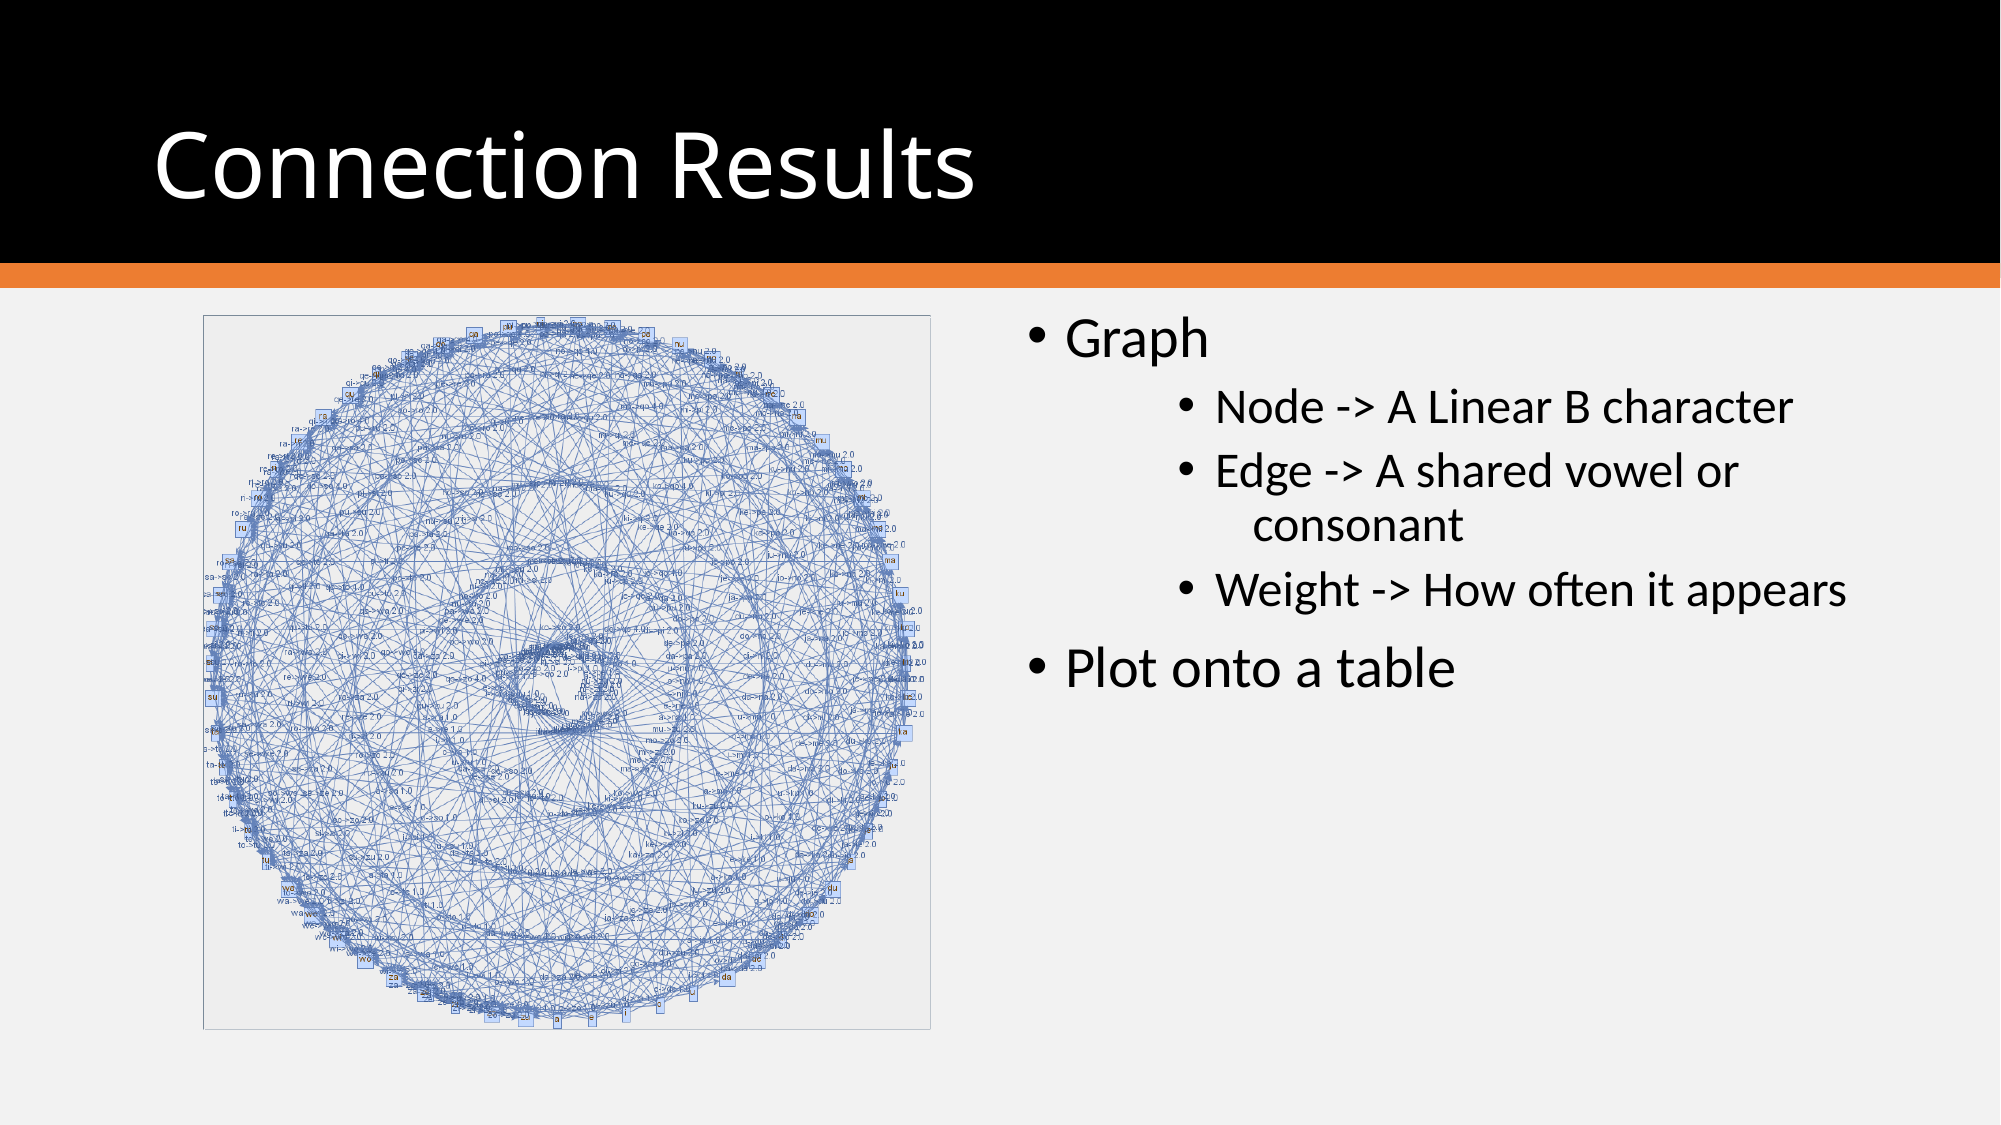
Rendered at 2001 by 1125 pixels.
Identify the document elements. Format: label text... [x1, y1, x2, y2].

list Graph Node -> A Linear B character Edge -> A shared vowel or consonant Weight -> How often it appears Plot onto a table [1012, 299, 1863, 1014]
title Connection Results [137, 59, 1863, 278]
picture [203, 315, 931, 1030]
